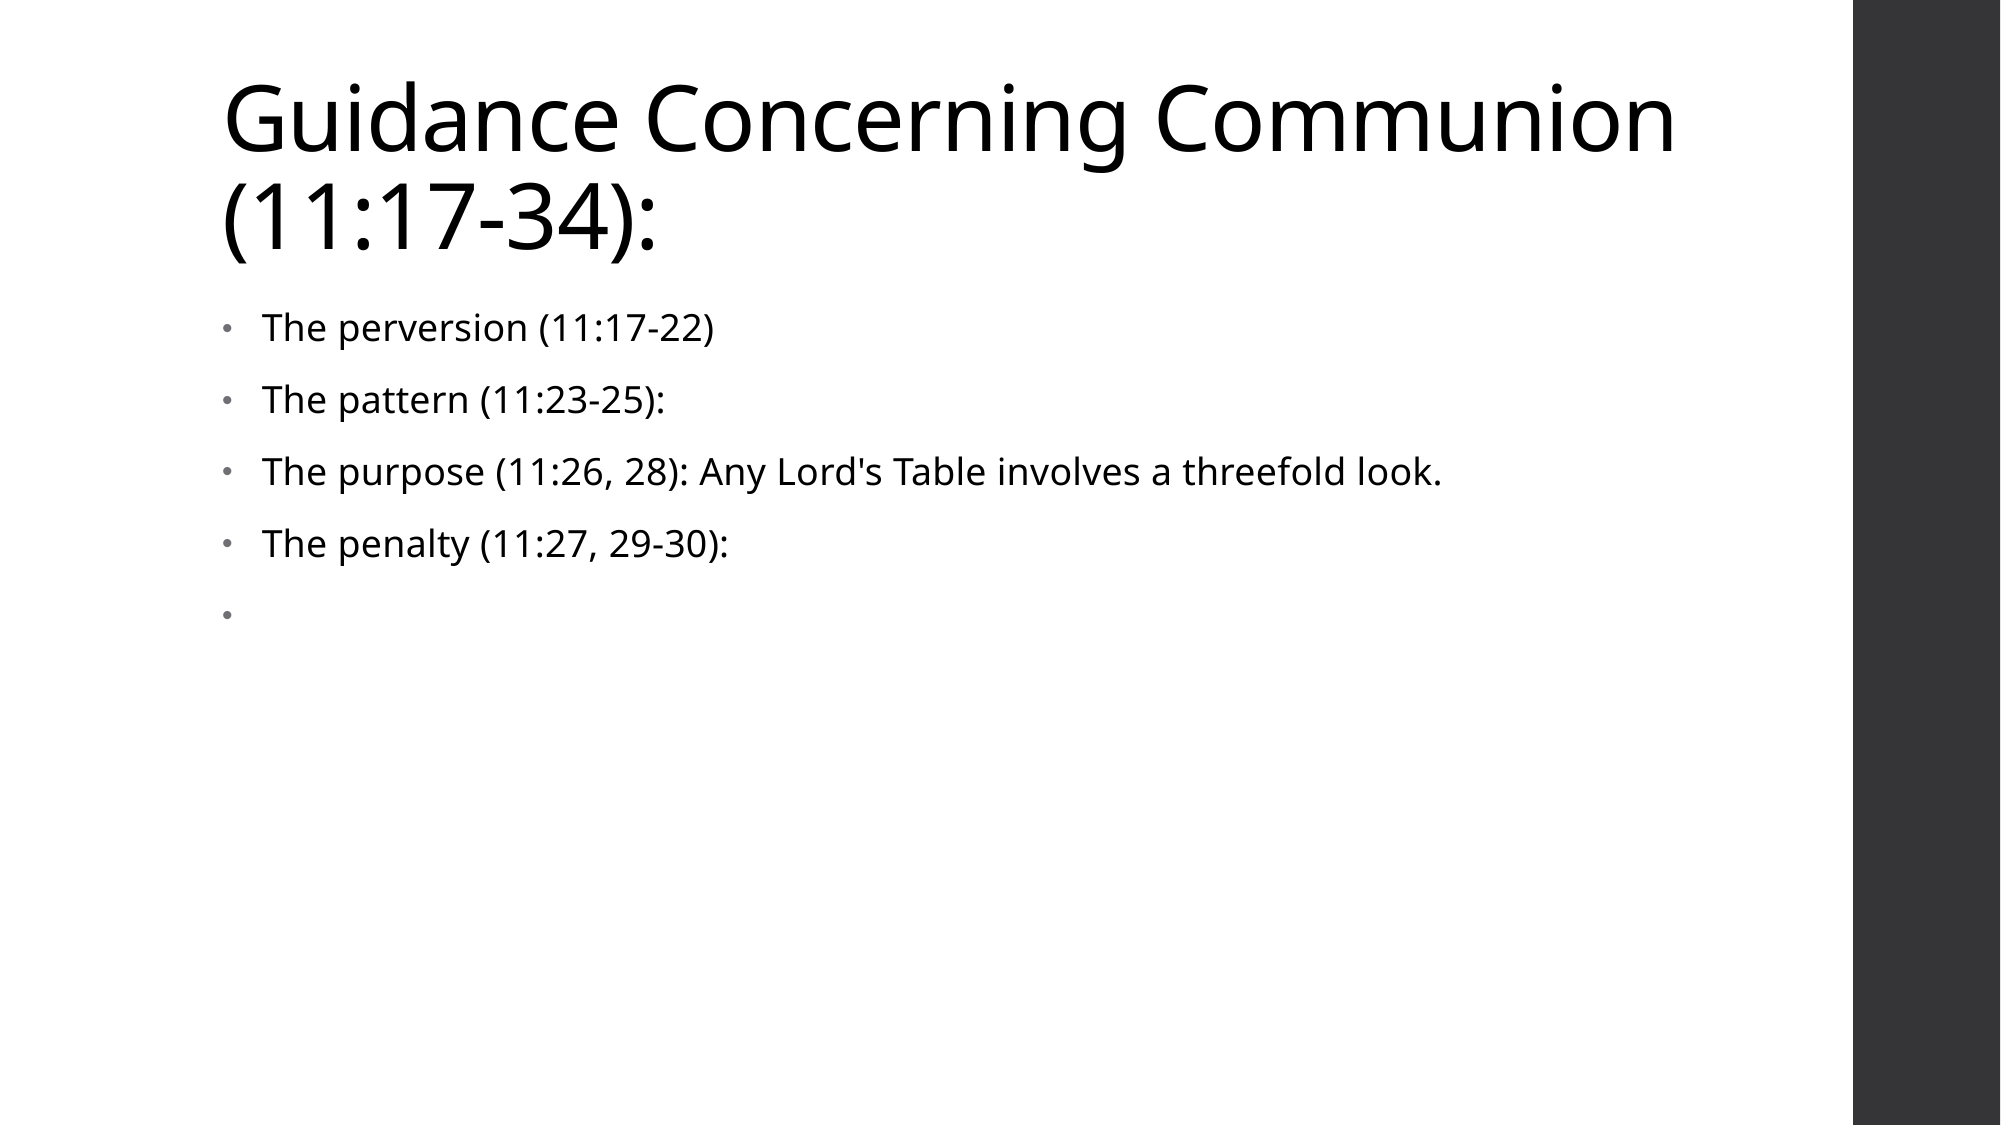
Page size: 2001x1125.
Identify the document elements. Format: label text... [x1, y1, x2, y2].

list The perversion (11:17-22) The pattern (11:23-25): The purpose (11:26, 28): Any Lord's Table involves a threefold look. The penalty (11:27, 29-30): [206, 299, 1617, 1014]
title Guidance Concerning Communion (11:17-34): [206, 60, 1797, 278]
